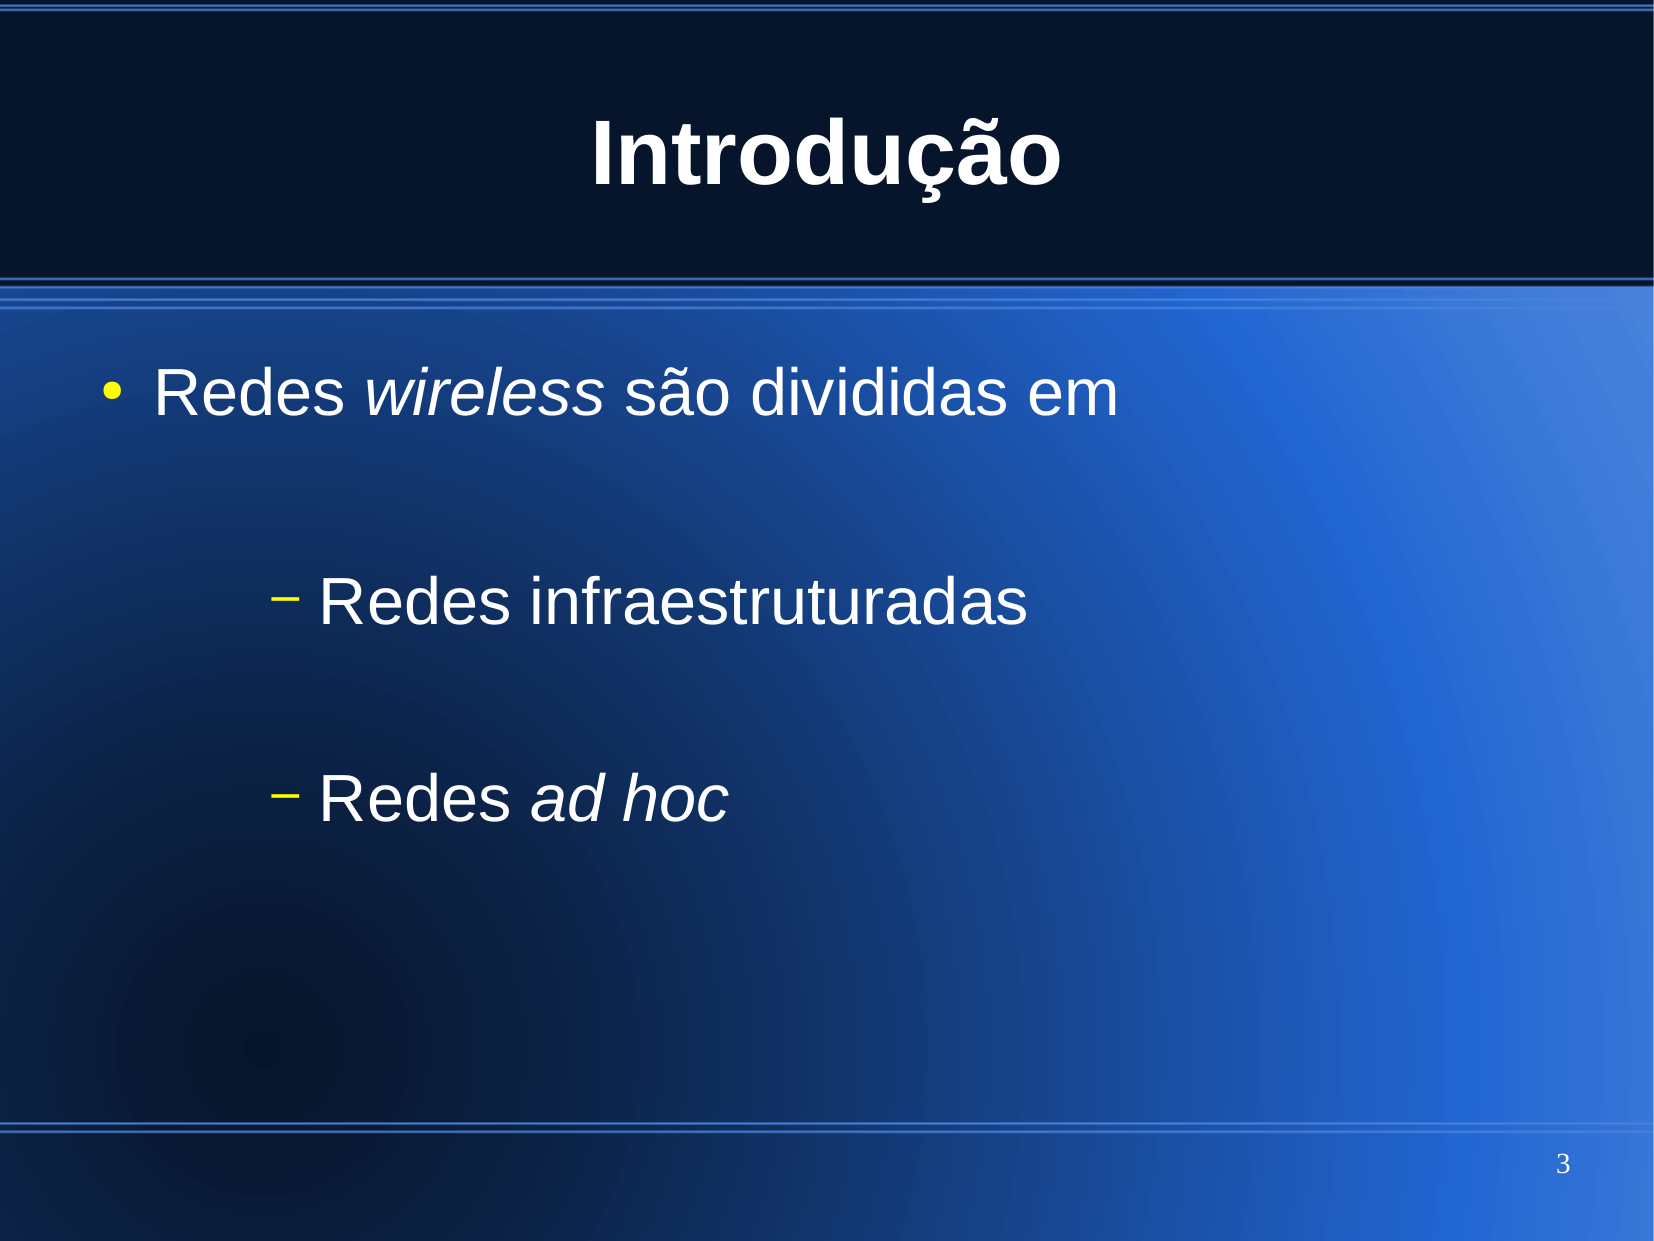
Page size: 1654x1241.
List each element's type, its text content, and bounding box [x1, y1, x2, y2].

picture [0, 0, 1654, 1241]
title Introdução [82, 49, 1571, 257]
list Redes wireless são divididas em Redes infraestruturadas Redes ad hoc [82, 355, 1571, 1075]
